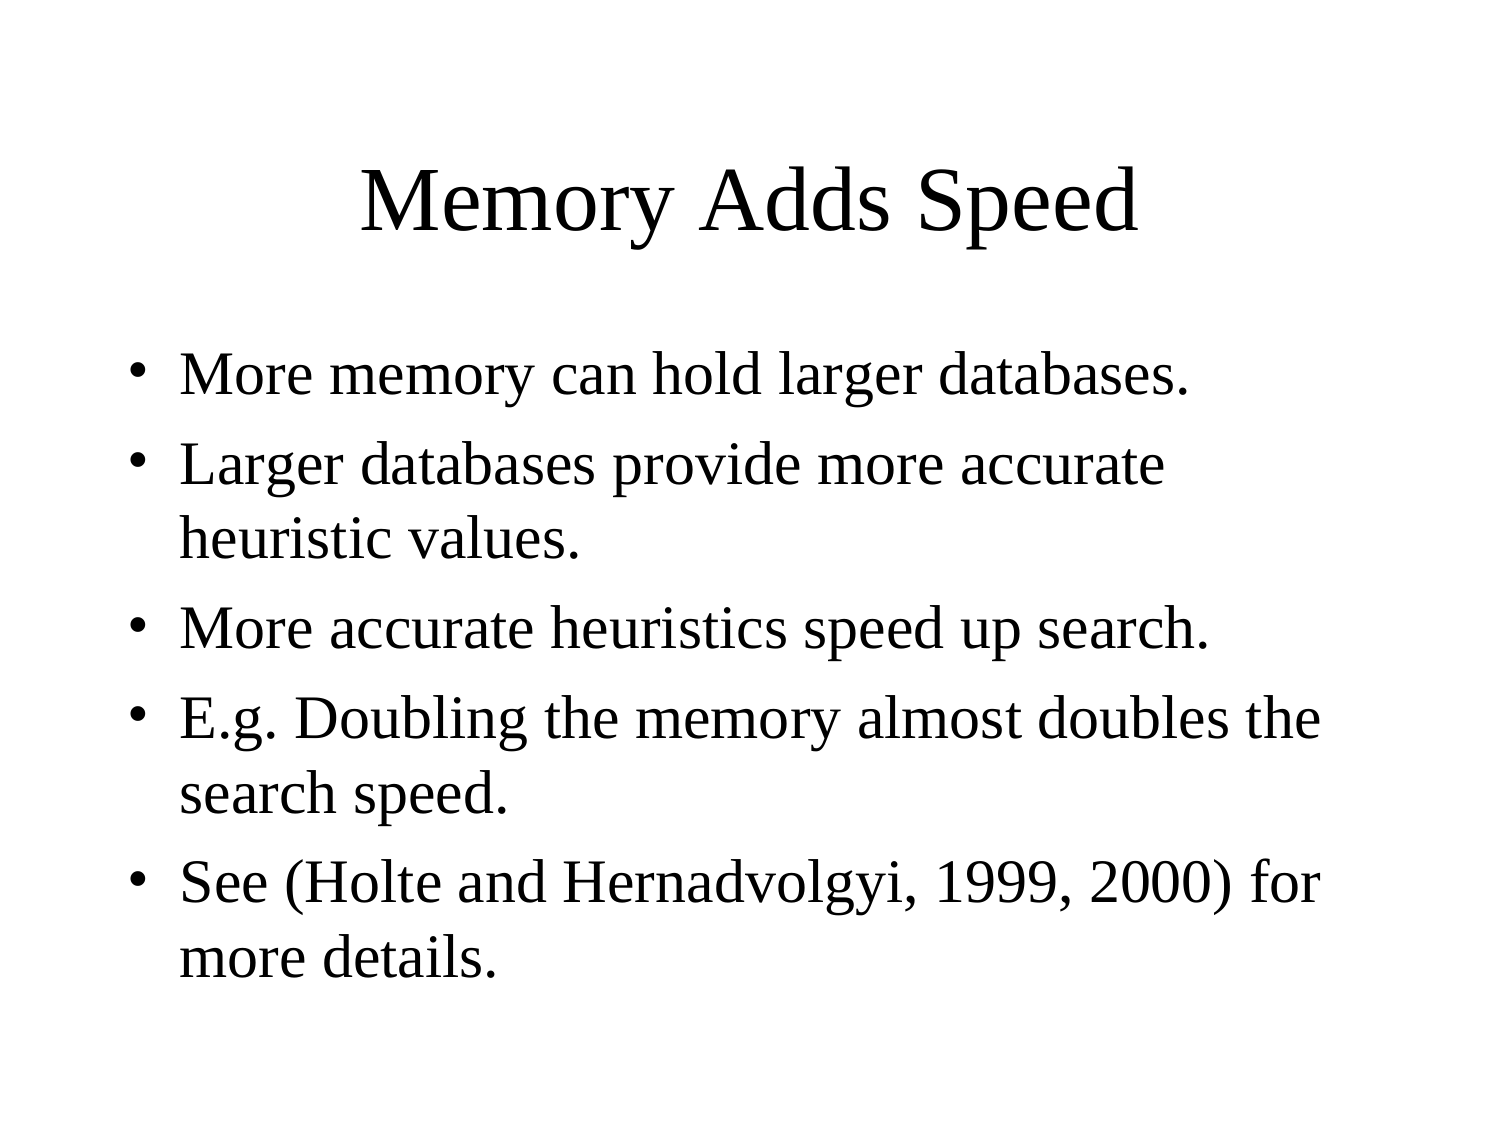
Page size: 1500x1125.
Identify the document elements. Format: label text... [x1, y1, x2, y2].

list More memory can hold larger databases. Larger databases provide more accurate heuristic values. More accurate heuristics speed up search. E.g. Doubling the memory almost doubles the search speed. See (Holte and Hernadvolgyi, 1999, 2000) for more details. [112, 324, 1388, 1000]
title Memory Adds Speed [112, 99, 1388, 288]
